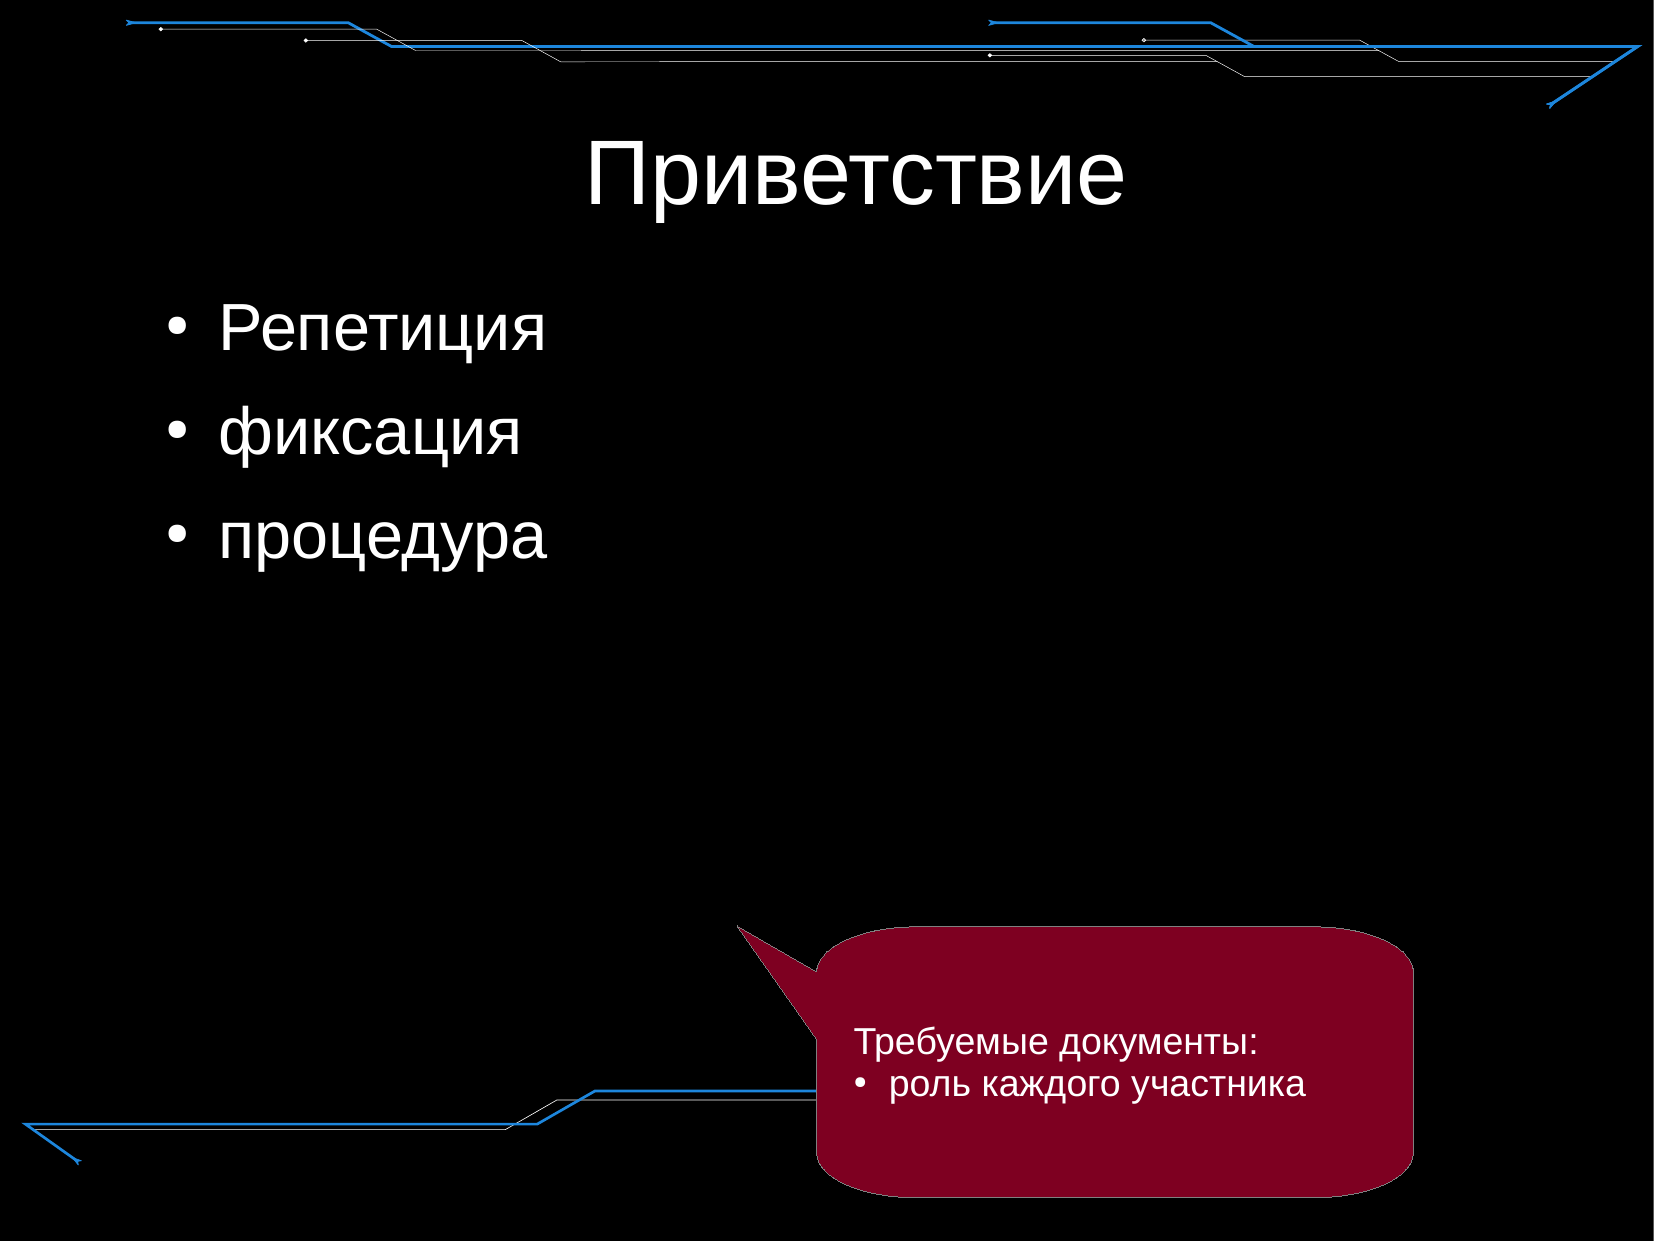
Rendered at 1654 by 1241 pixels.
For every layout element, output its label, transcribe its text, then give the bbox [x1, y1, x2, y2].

text_box Требуемые документы: роль каждого участника [737, 925, 1414, 1198]
title Приветствие [147, 84, 1565, 262]
list Репетиция фиксация процедура [147, 289, 1565, 1010]
